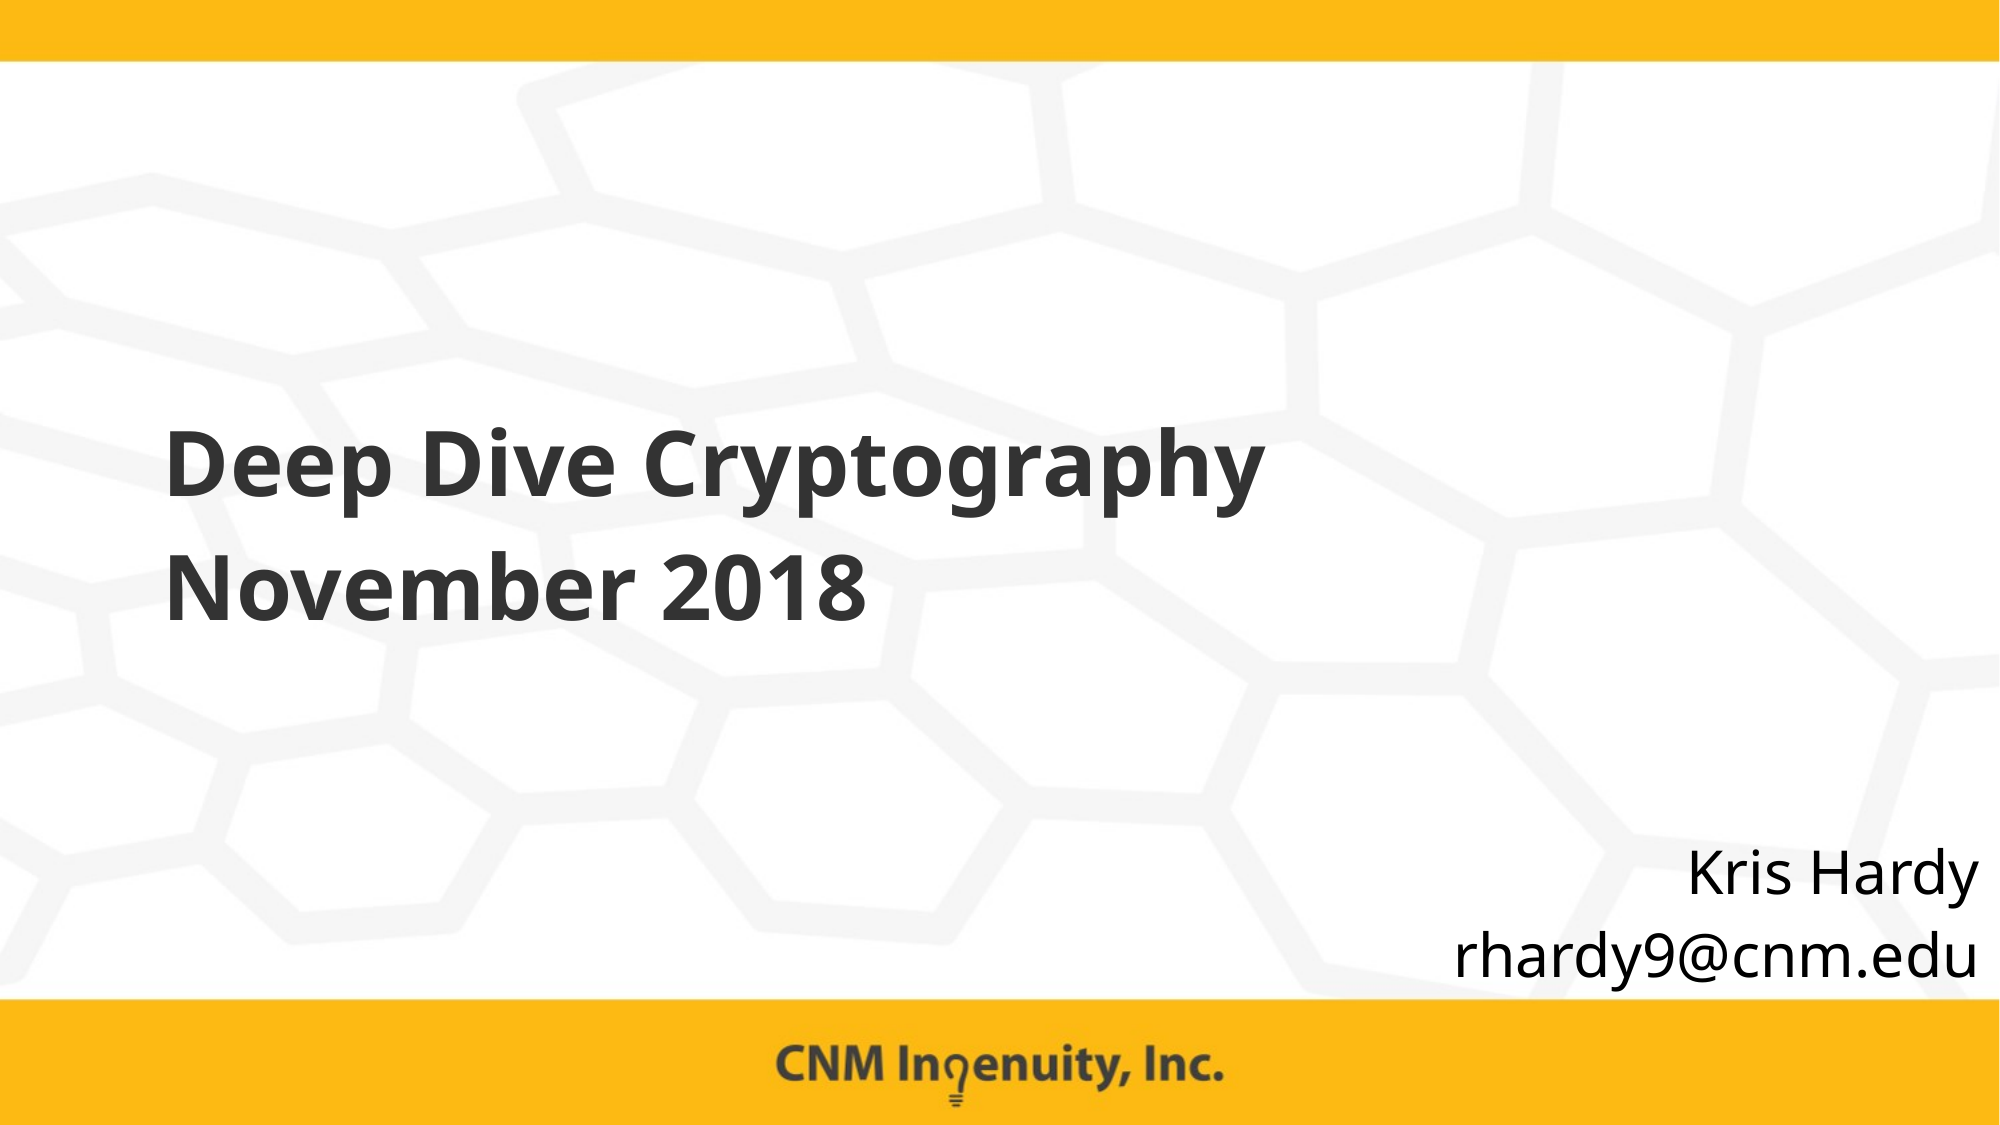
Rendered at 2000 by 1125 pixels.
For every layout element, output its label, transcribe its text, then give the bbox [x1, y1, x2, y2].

picture [0, 0, 2000, 1125]
title Deep Dive Cryptography November 2018 [162, 311, 1863, 735]
subtitle Kris Hardy rhardy9@cnm.edu [1210, 839, 1981, 986]
